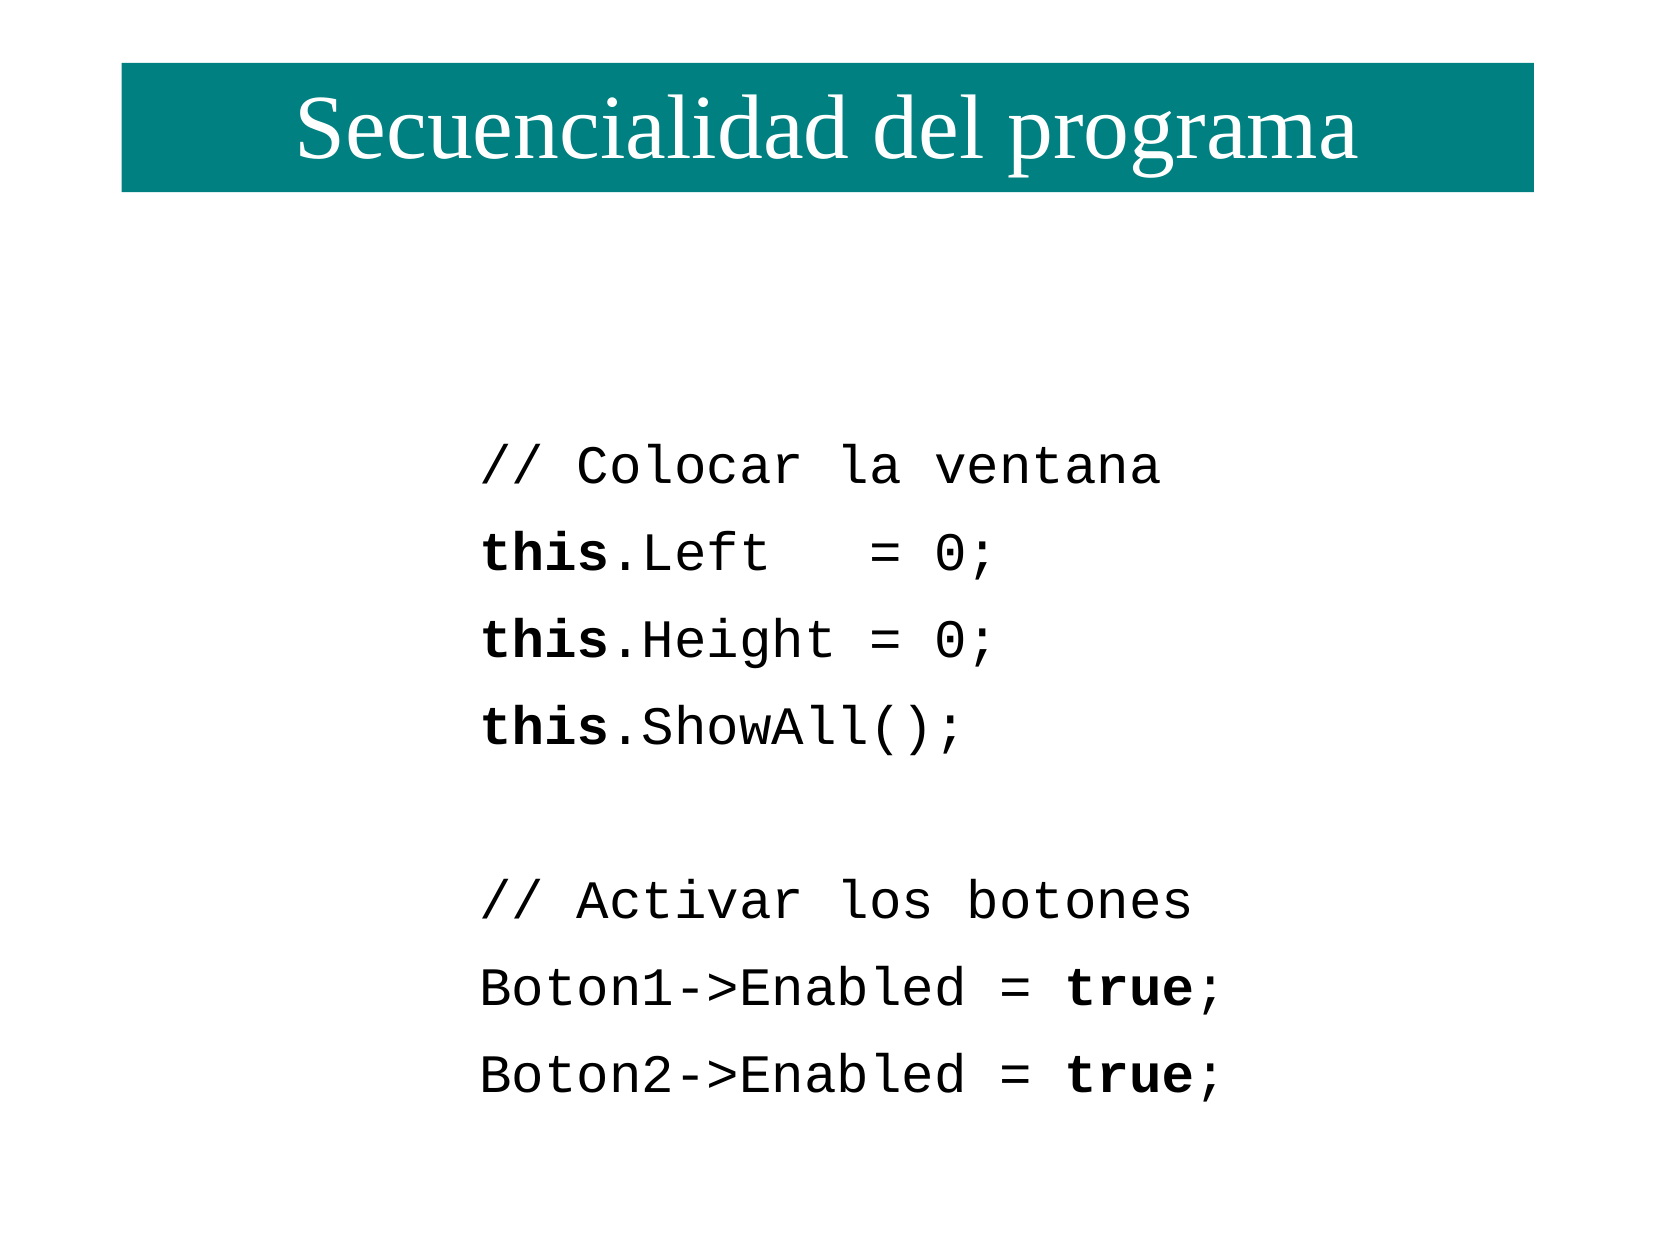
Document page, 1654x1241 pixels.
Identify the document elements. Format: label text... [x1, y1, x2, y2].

text_box [121, 62, 1534, 75]
text_box // Colocar la ventana this.Left = 0; this.Height = 0; this.ShowAll(); // Activar los botones Boton1->Enabled = true; Boton2->Enabled = true; [461, 328, 1498, 1104]
text_box Secuencialidad del programa [121, 75, 1534, 180]
text_box [121, 180, 1534, 193]
